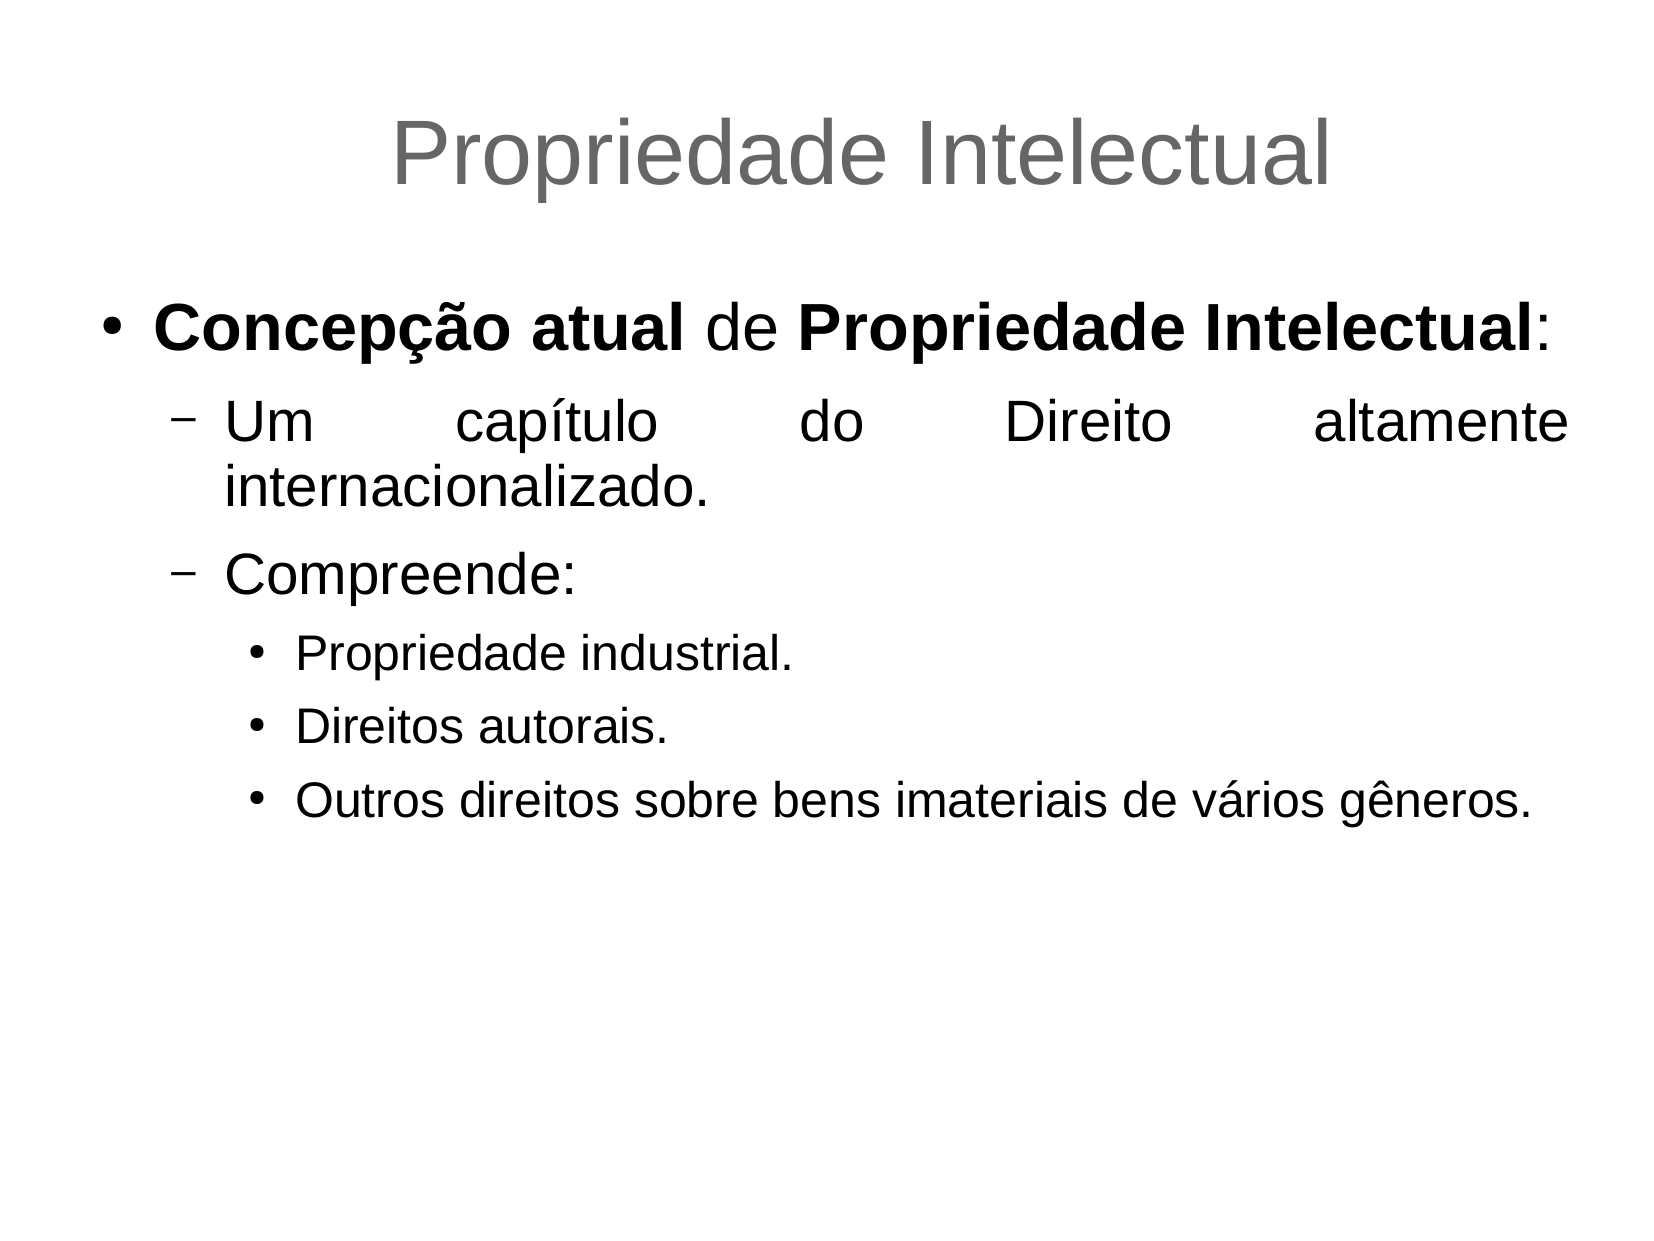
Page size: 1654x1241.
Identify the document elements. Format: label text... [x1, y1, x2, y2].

title Propriedade Intelectual [82, 49, 1571, 257]
list Concepção atual de Propriedade Intelectual: Um capítulo do Direito altamente internacionalizado. Compreende: Propriedade industrial. Direitos autorais. Outros direitos sobre bens imateriais de vários gêneros. [82, 290, 1571, 1158]
